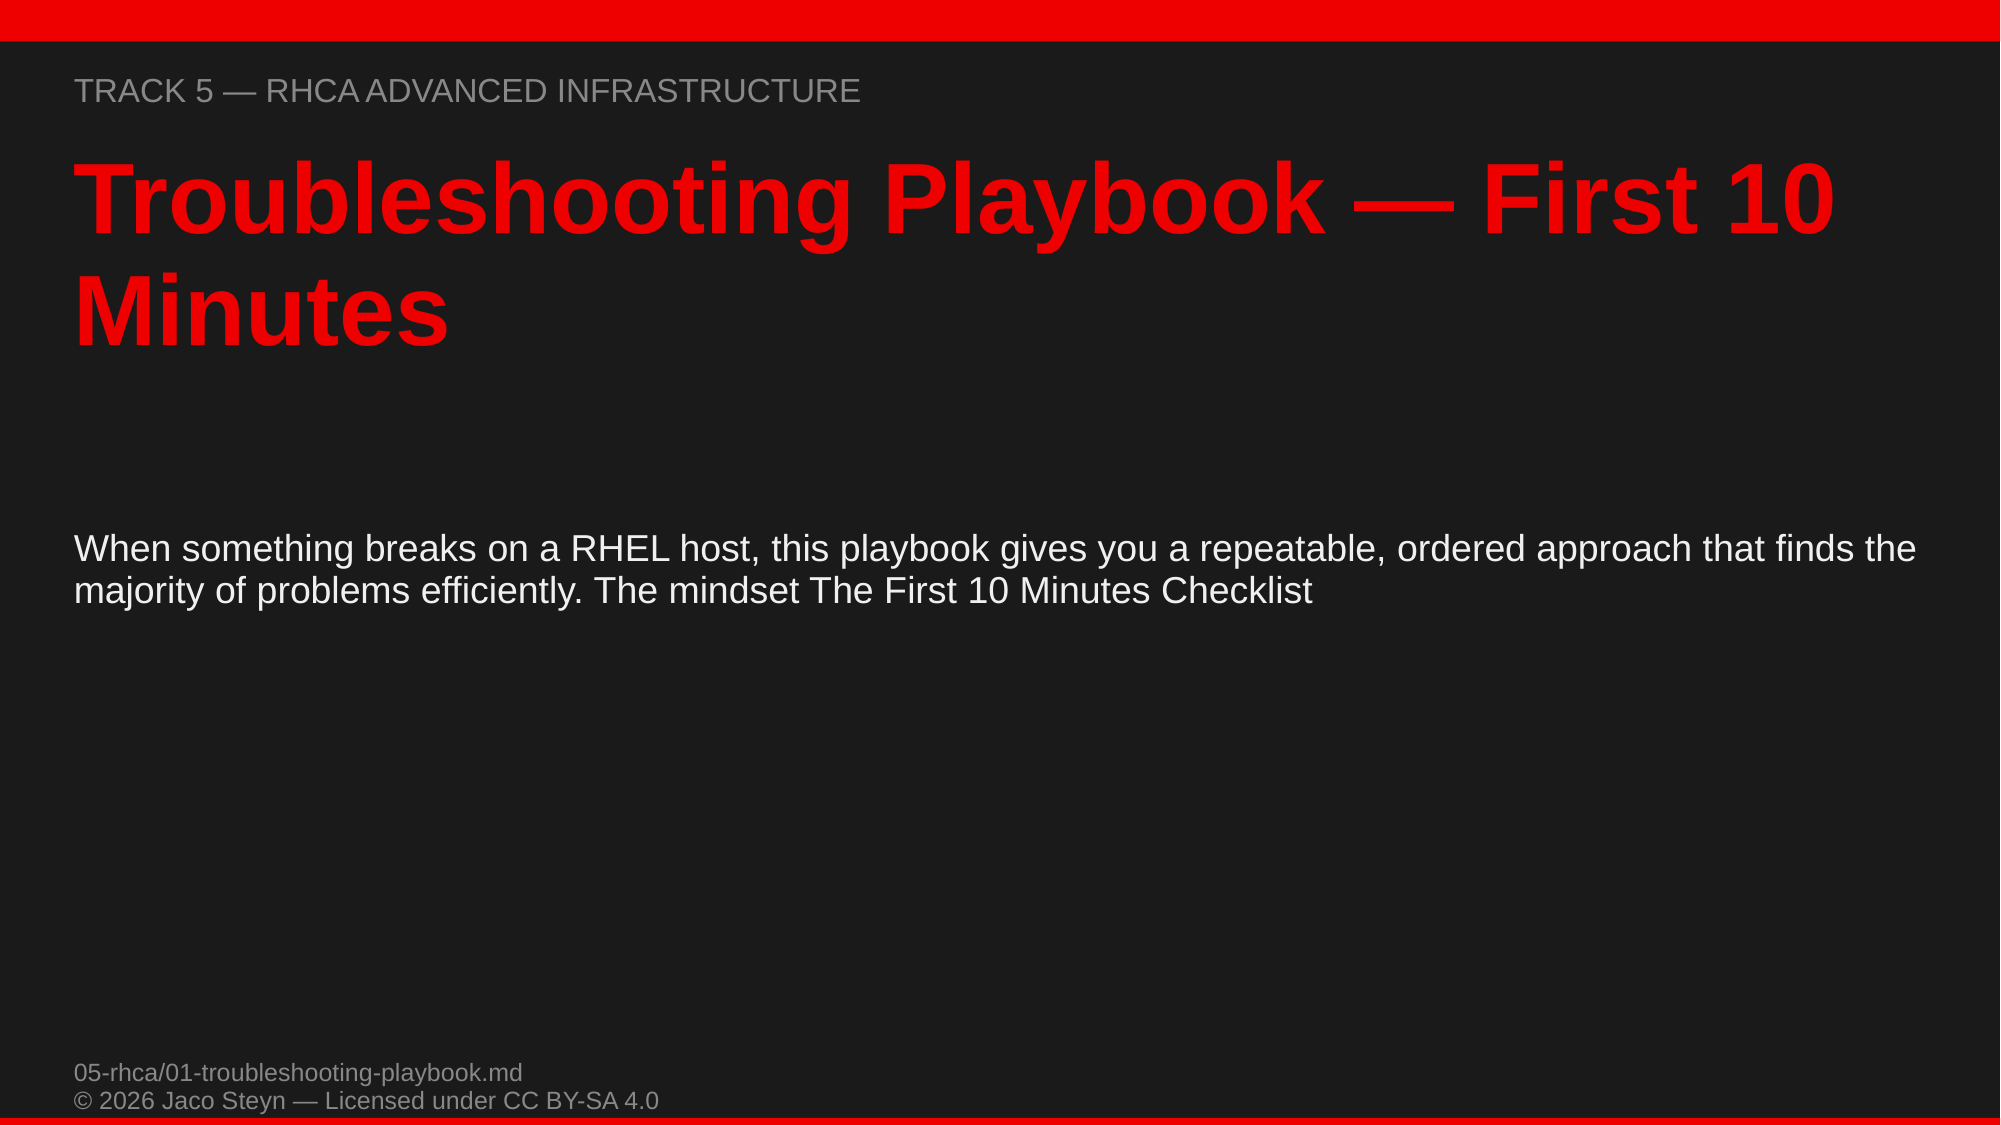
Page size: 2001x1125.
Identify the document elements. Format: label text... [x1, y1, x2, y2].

text_box Troubleshooting Playbook — First 10 Minutes [59, 135, 1942, 461]
text_box When something breaks on a RHEL host, this playbook gives you a repeatable, ordered approach that finds the majority of problems efficiently. The mindset The First 10 Minutes Checklist [59, 519, 1942, 727]
text_box [0, 1117, 2001, 1125]
text_box TRACK 5 — RHCA ADVANCED INFRASTRUCTURE [59, 64, 1942, 119]
text_box [0, 0, 2001, 42]
text_box 05-rhca/01-troubleshooting-playbook.md © 2026 Jaco Steyn — Licensed under CC BY-SA 4.0 [59, 1051, 1942, 1111]
